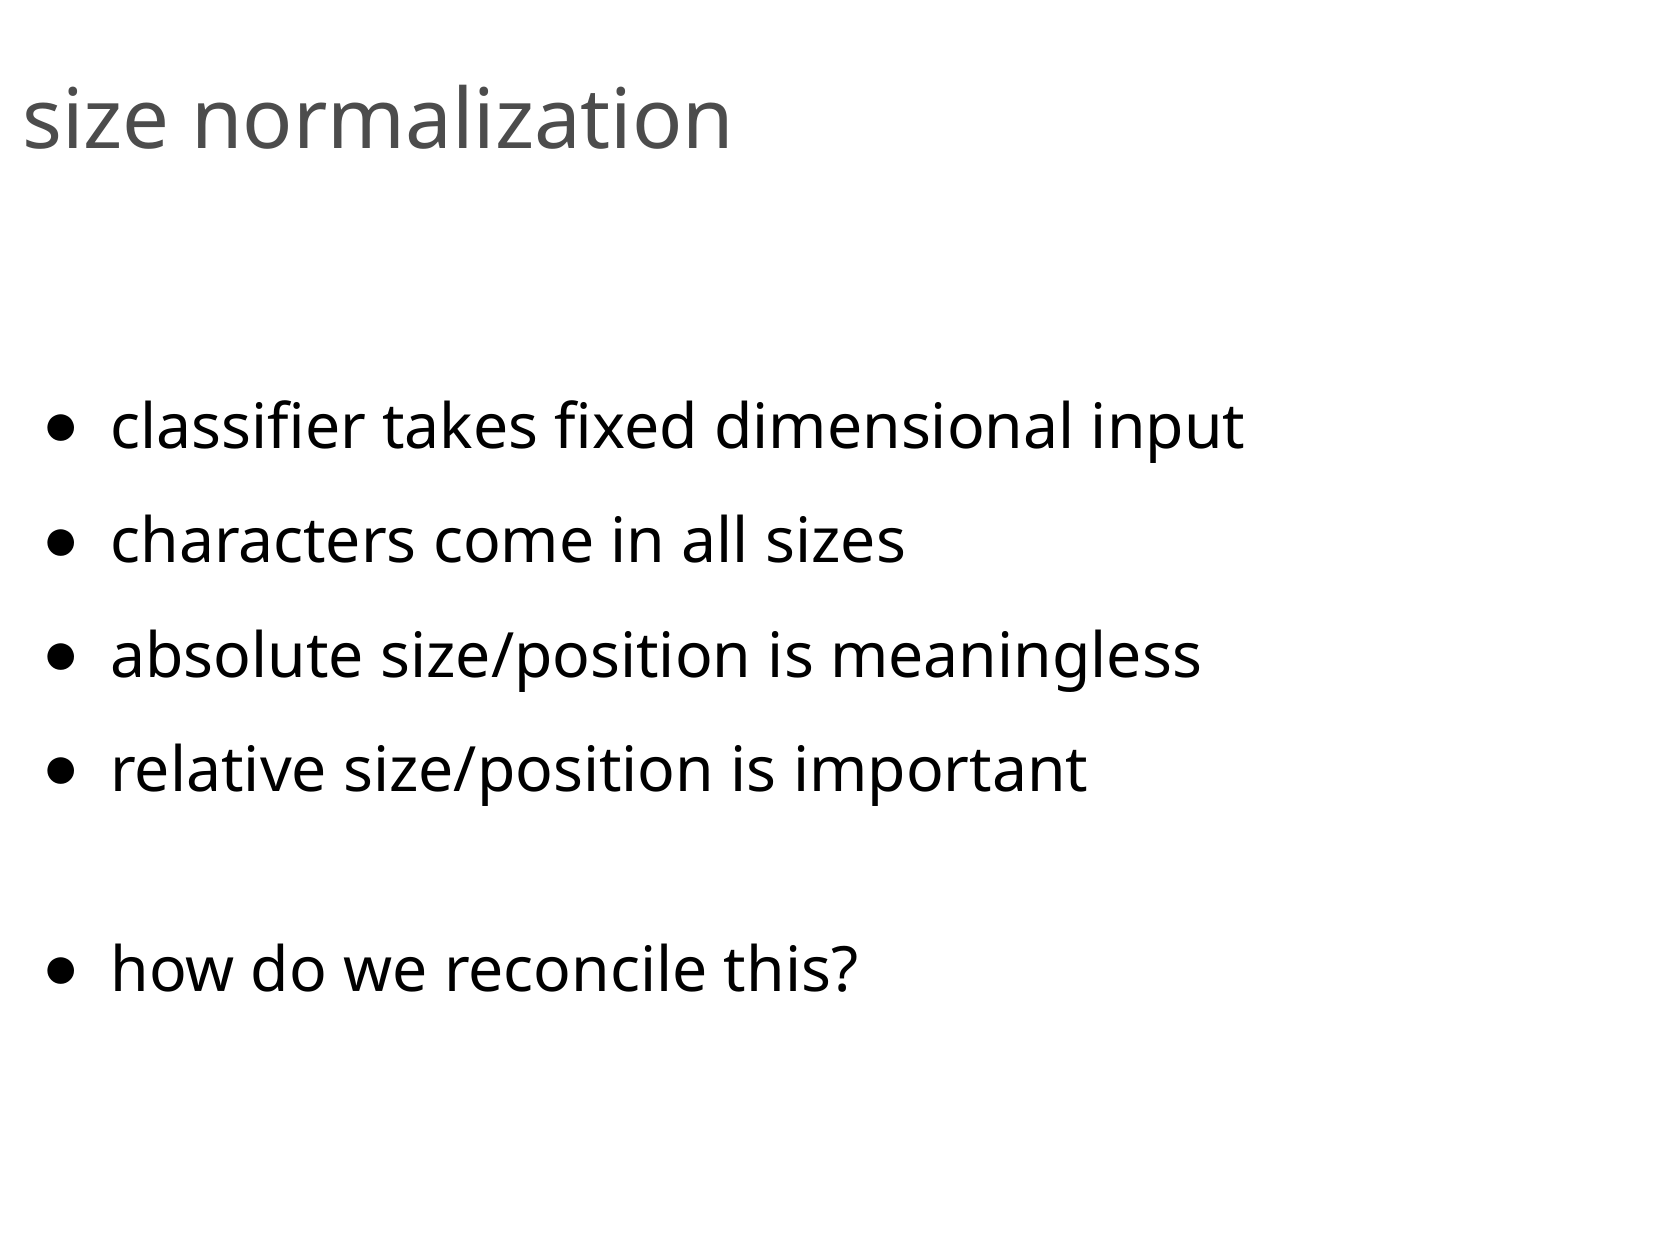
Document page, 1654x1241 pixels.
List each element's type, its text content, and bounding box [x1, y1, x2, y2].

title size normalization [22, 26, 1654, 205]
list classifier takes fixed dimensional input characters come in all sizes absolute size/position is meaningless relative size/position is important how do we reconcile this? [25, 233, 1654, 1158]
